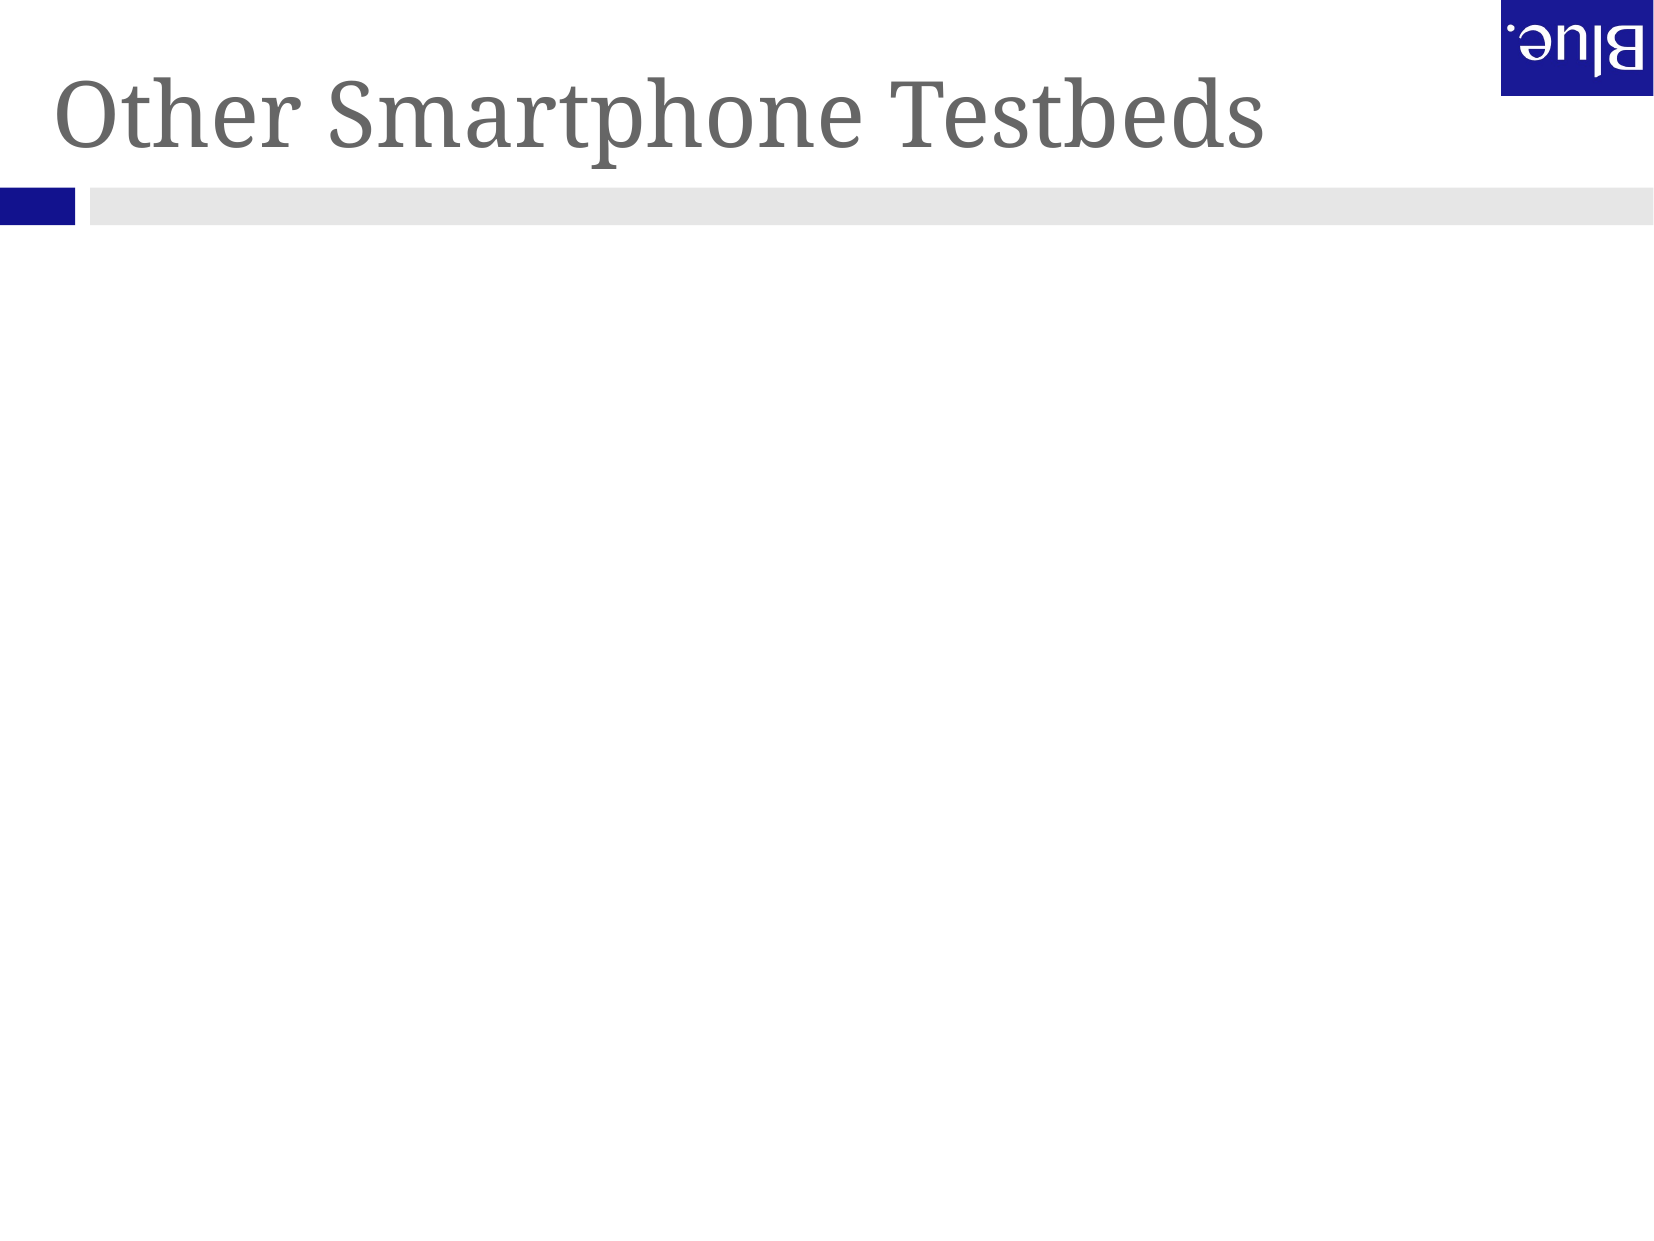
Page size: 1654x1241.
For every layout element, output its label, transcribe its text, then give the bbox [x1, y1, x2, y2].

title Other Smartphone Testbeds [37, 37, 1613, 188]
picture [1501, 0, 1654, 96]
